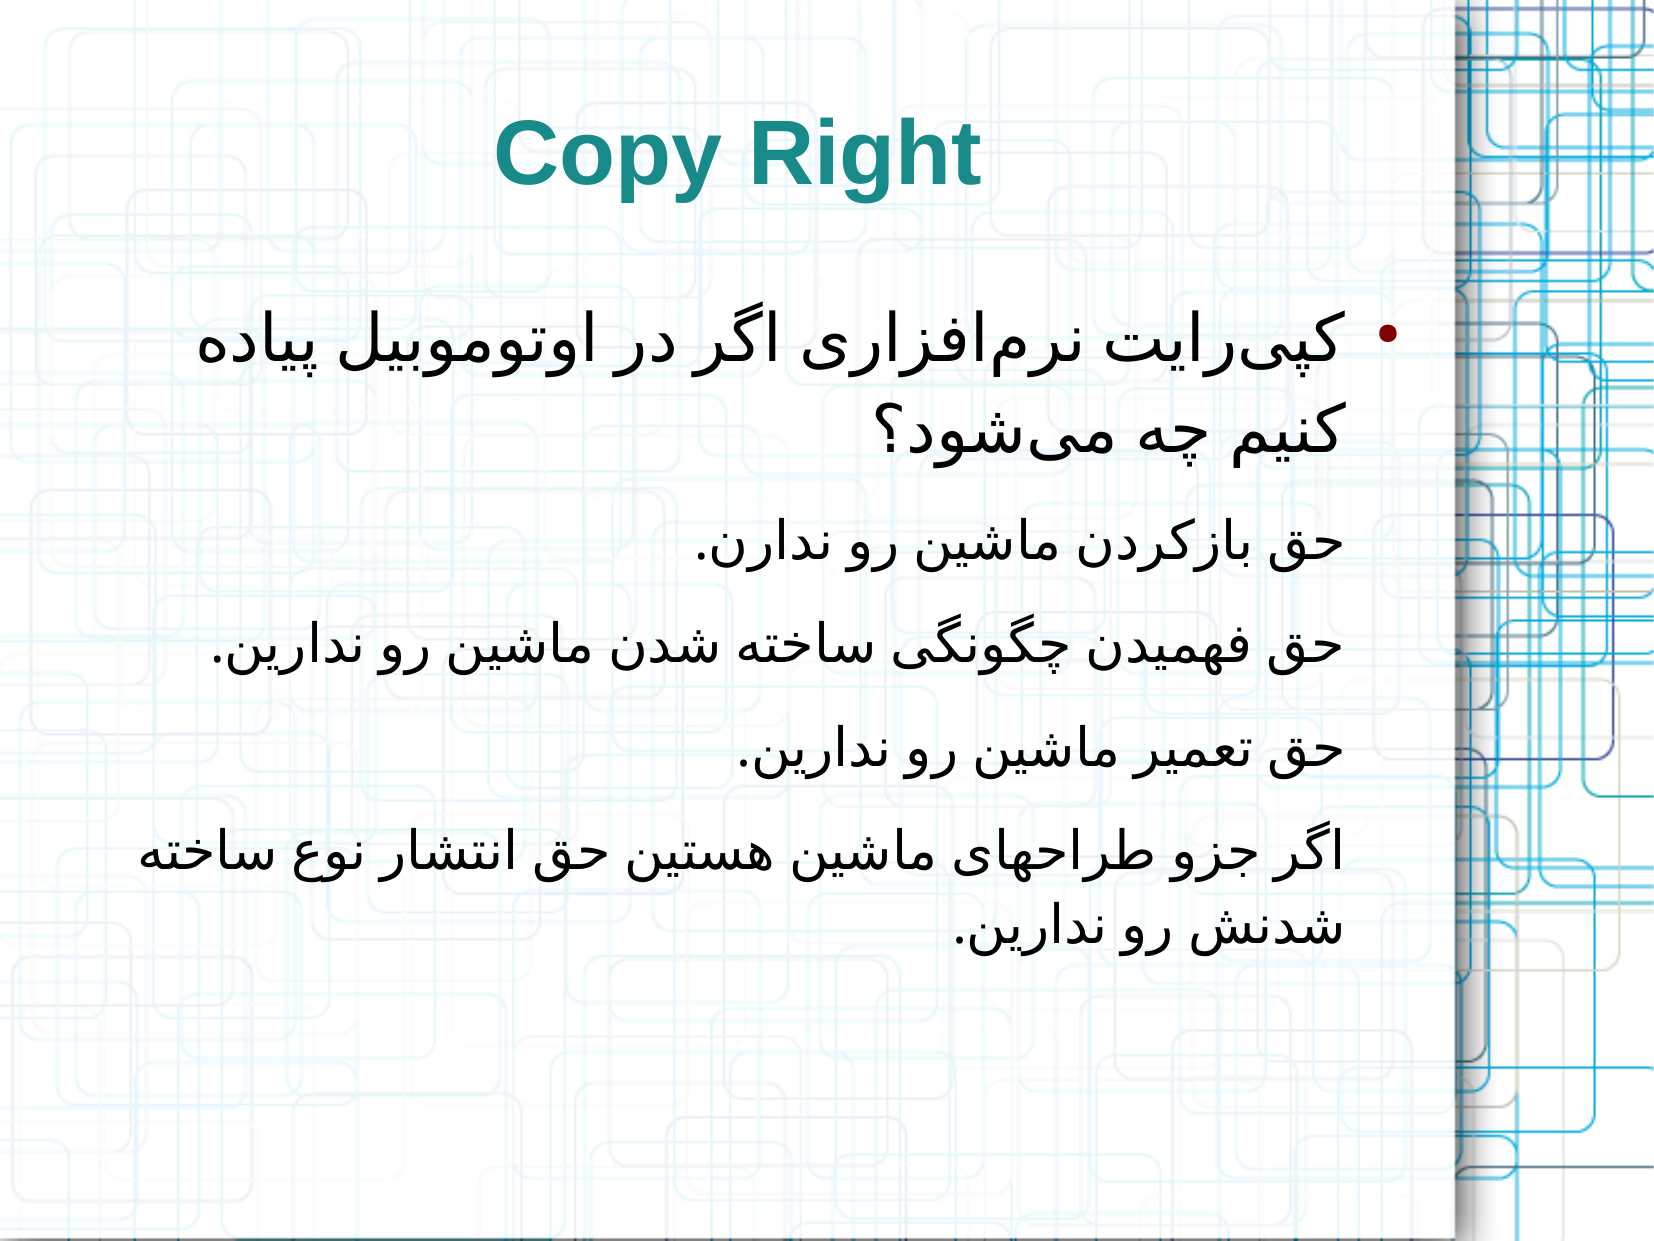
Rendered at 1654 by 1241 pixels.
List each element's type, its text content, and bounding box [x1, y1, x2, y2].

list کپی‌رایت نرم‌افزاری اگر در اوتوموبیل پیاده کنیم چه می‌شود؟ حق بازکردن ماشین رو ندارن. حق فهمیدن چگونگی ساخته شدن ماشین رو ندارین. حق تعمیر ماشین رو ندارین. اگر جزو طراحهای ماشین هستین حق انتشار نوع ساخته شدنش رو ندارین. [82, 290, 1418, 1109]
title Copy Right [59, 49, 1418, 257]
picture [0, 0, 1654, 1241]
